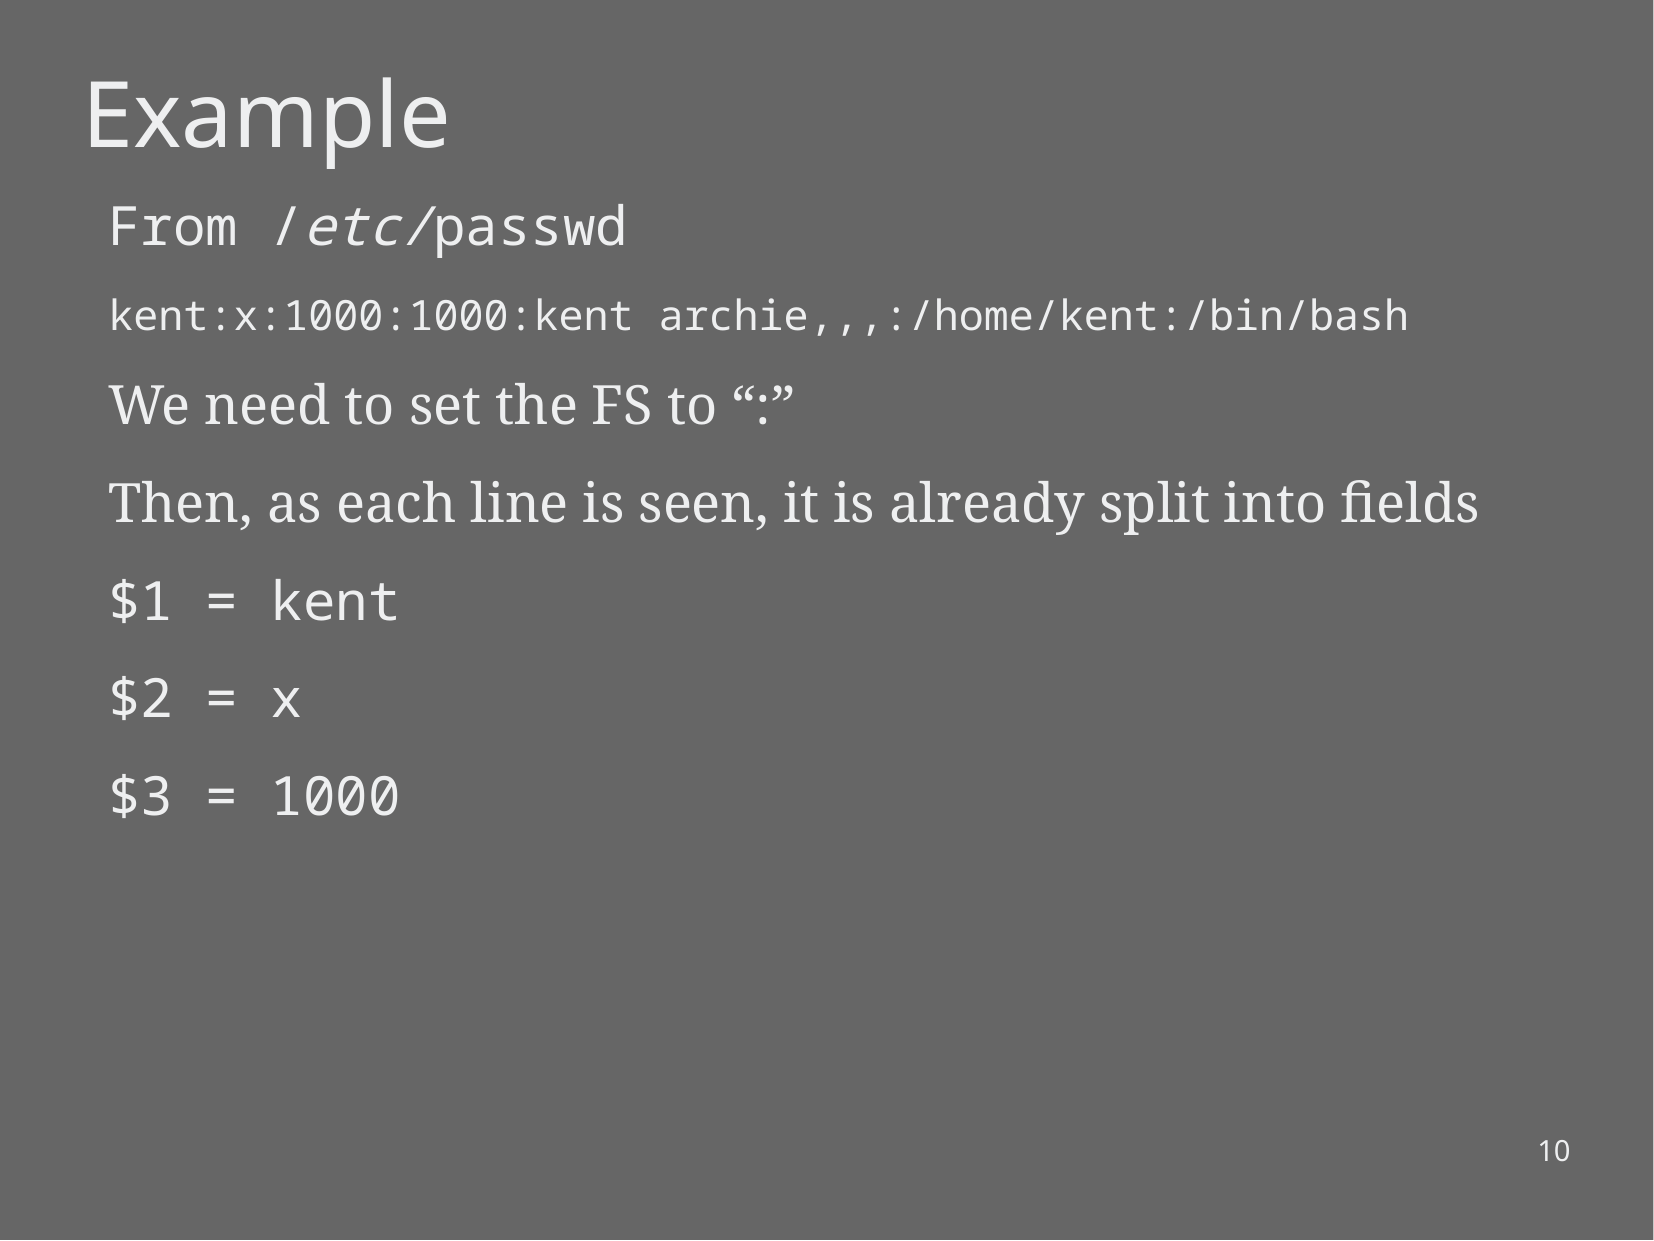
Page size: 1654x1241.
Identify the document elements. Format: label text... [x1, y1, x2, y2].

title Example [82, 37, 1571, 187]
list From /etc/passwd kent:x:1000:1000:kent archie,,,:/home/kent:/bin/bash We need to set the FS to “:” Then, as each line is seen, it is already split into fields $1 = kent $2 = x $3 = 1000 [37, 187, 1654, 1126]
